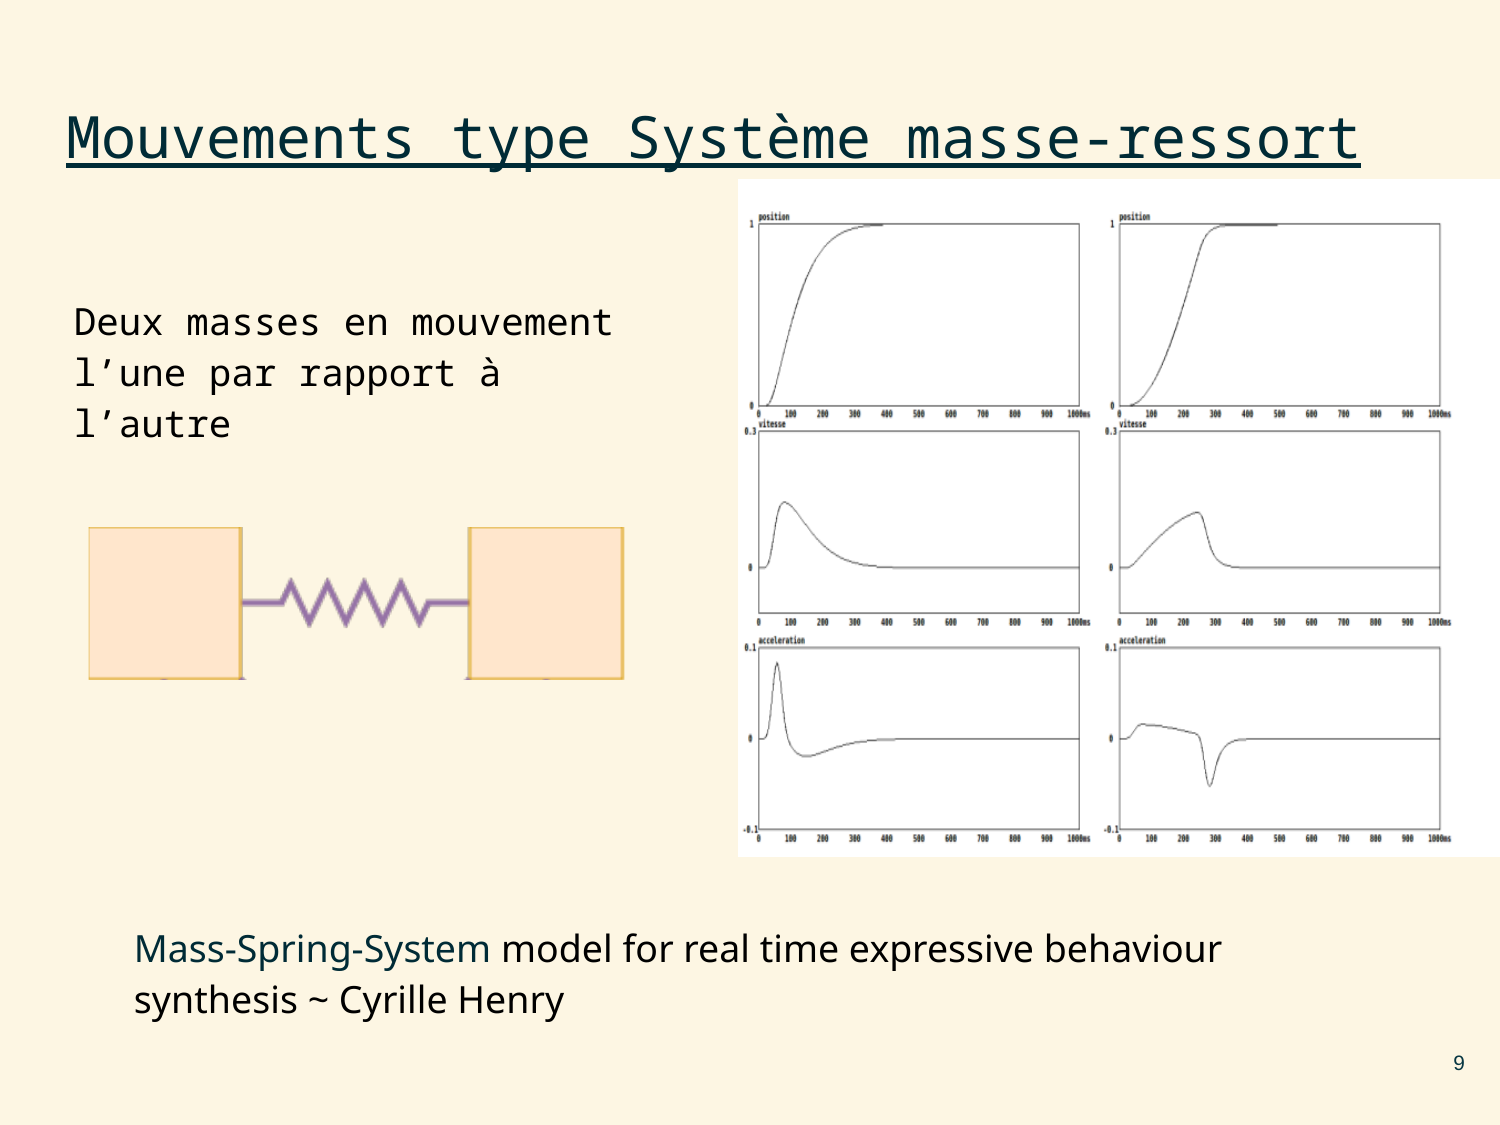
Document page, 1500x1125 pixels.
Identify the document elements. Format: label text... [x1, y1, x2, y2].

slide_number <numéro> [1389, 1019, 1480, 1106]
picture [738, 179, 1500, 857]
title Mouvements type Système masse-ressort [51, 81, 1449, 207]
text_box Deux masses en mouvement l’une par rapport à l’autre [59, 288, 650, 473]
picture [88, 527, 625, 680]
text_box Mass-Spring-System model for real time expressive behaviour synthesis ~ Cyrille Henry [119, 915, 1390, 1047]
